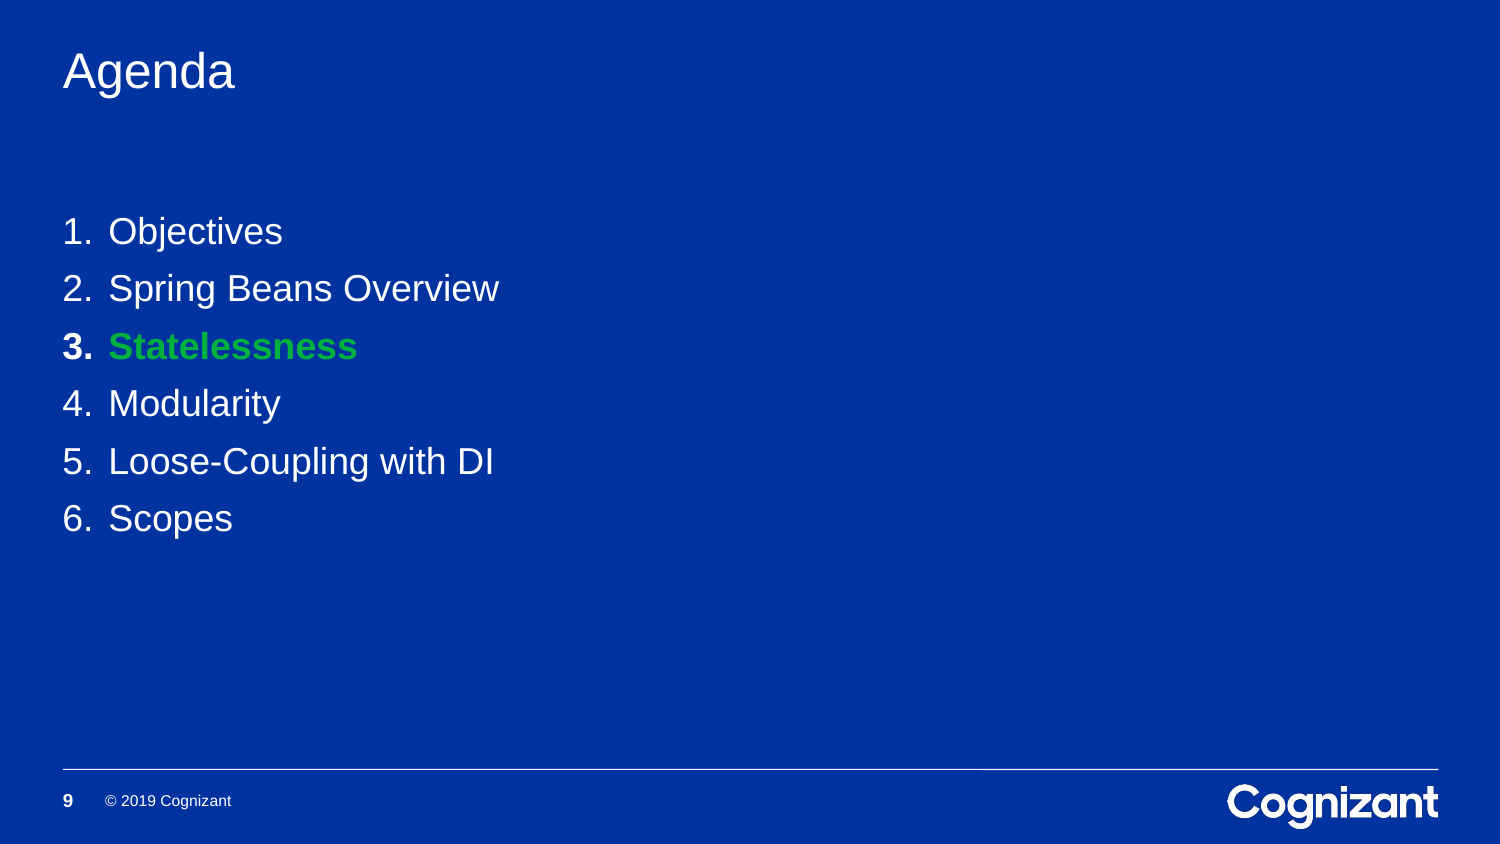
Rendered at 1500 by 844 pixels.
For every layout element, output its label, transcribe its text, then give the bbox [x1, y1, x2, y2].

text_box © 2019 Cognizant [104, 787, 855, 813]
picture [1227, 784, 1438, 829]
text_box Agenda [73, 58, 85, 74]
text_box <number> [63, 787, 101, 813]
text_box Objectives Spring Beans Overview Statelessness Modularity Loose-Coupling with DI Scopes [61, 206, 1438, 751]
text_box Agenda [62, 44, 1439, 175]
